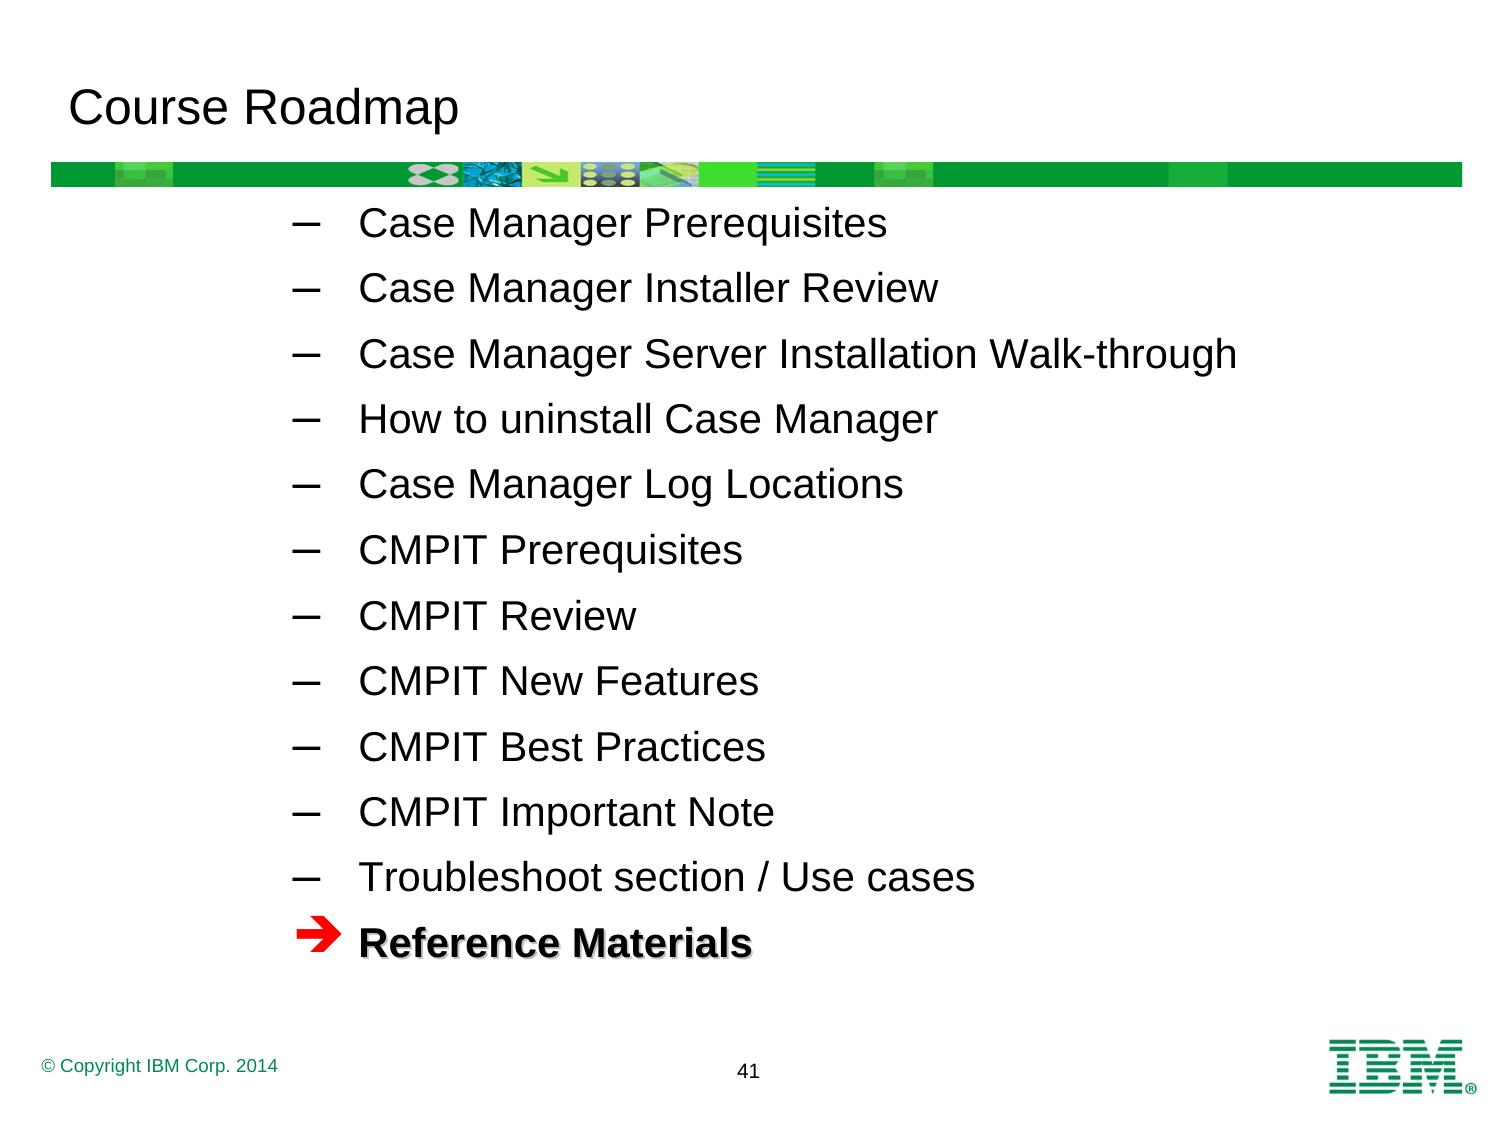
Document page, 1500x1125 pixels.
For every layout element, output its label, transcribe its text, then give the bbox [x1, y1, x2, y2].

list Case Manager Prerequisites Case Manager Installer Review Case Manager Server Installation Walk-through How to uninstall Case Manager Case Manager Log Locations CMPIT Prerequisites CMPIT Review CMPIT New Features CMPIT Best Practices CMPIT Important Note Troubleshoot section / Use cases Reference Materials [52, 187, 1374, 974]
title Course Roadmap [53, 69, 1239, 144]
picture [50, 161, 1463, 189]
picture [1327, 1037, 1479, 1096]
